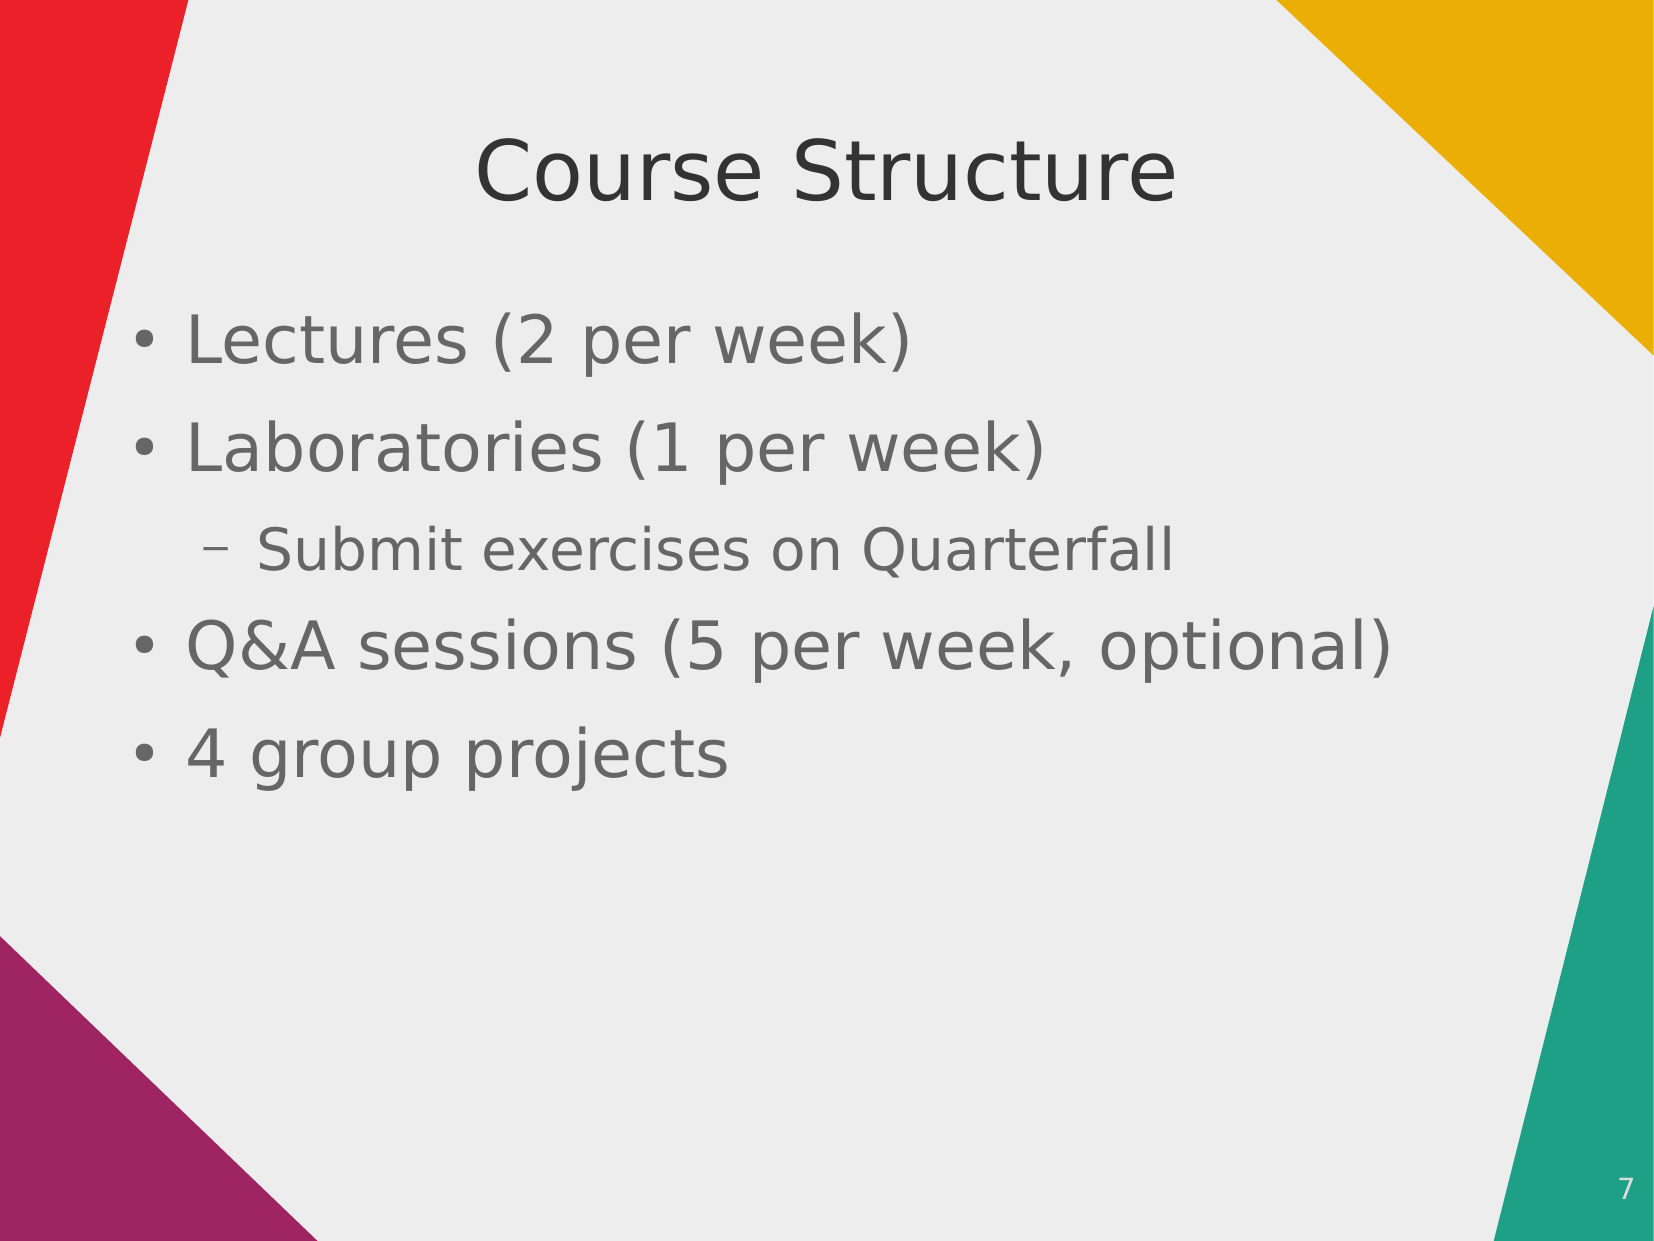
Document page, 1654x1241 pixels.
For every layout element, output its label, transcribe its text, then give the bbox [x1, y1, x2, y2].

list Lectures (2 per week) Laboratories (1 per week) Submit exercises on Quarterfall Q&A sessions (5 per week, optional) 4 group projects [114, 302, 1539, 1033]
title Course Structure [114, 73, 1539, 271]
